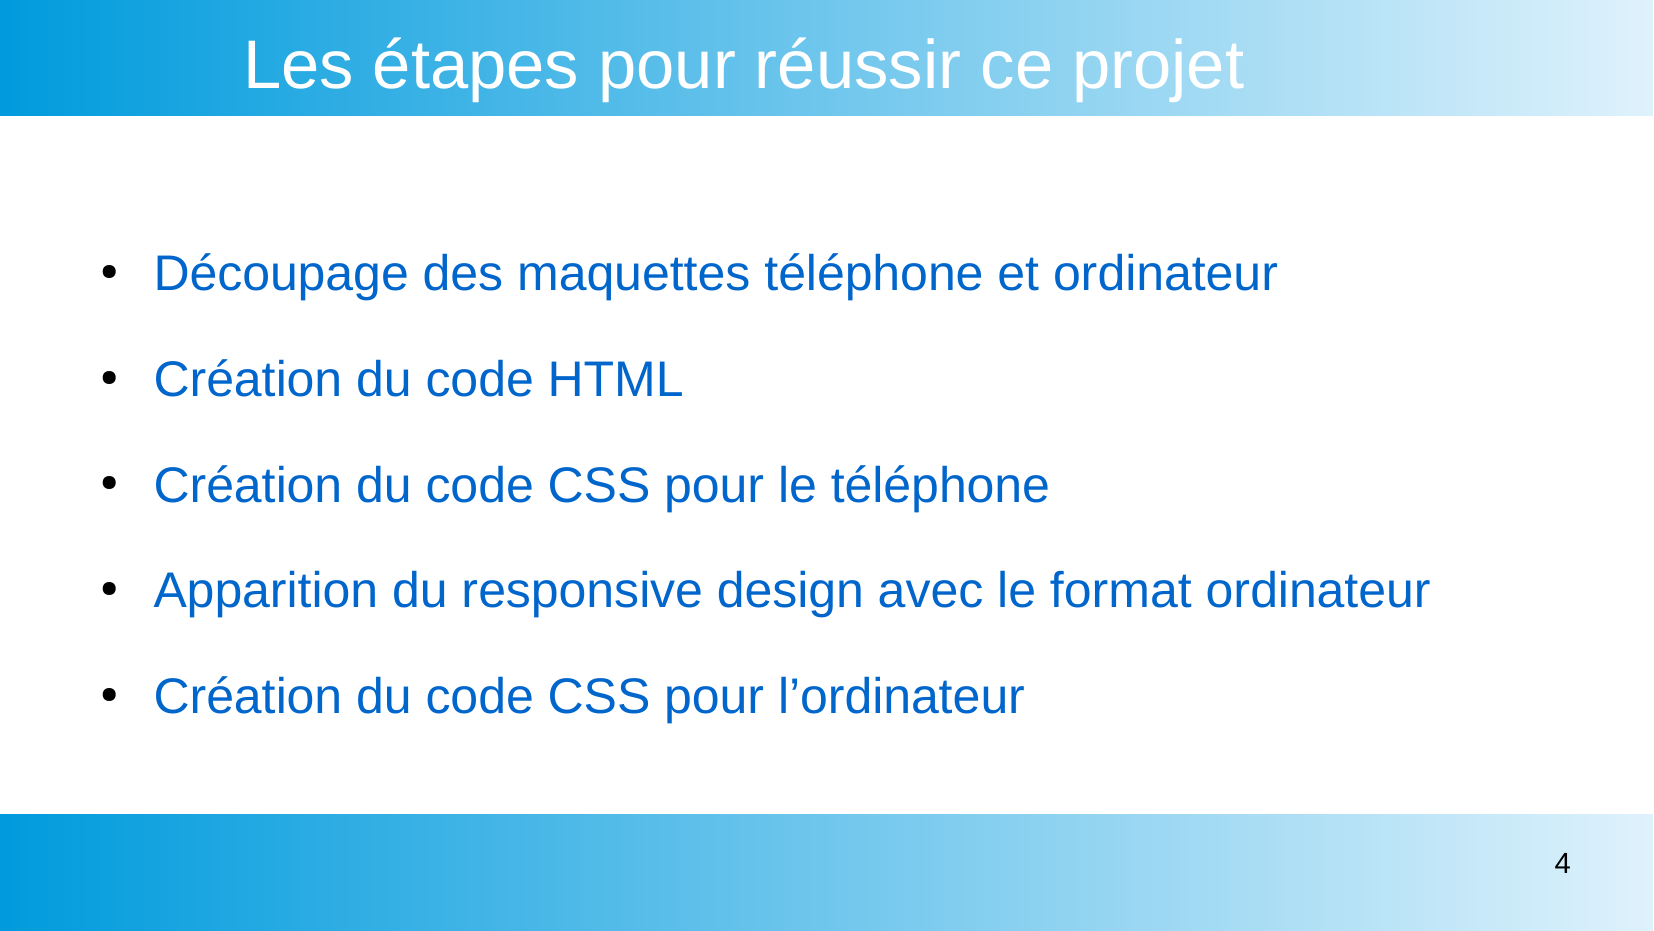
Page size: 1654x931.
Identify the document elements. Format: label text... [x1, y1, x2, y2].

list Découpage des maquettes téléphone et ordinateur Création du code HTML Création du code CSS pour le téléphone Apparition du responsive design avec le format ordinateur Création du code CSS pour l’ordinateur [82, 217, 1571, 758]
title Les étapes pour réussir ce projet [0, 25, 1489, 104]
